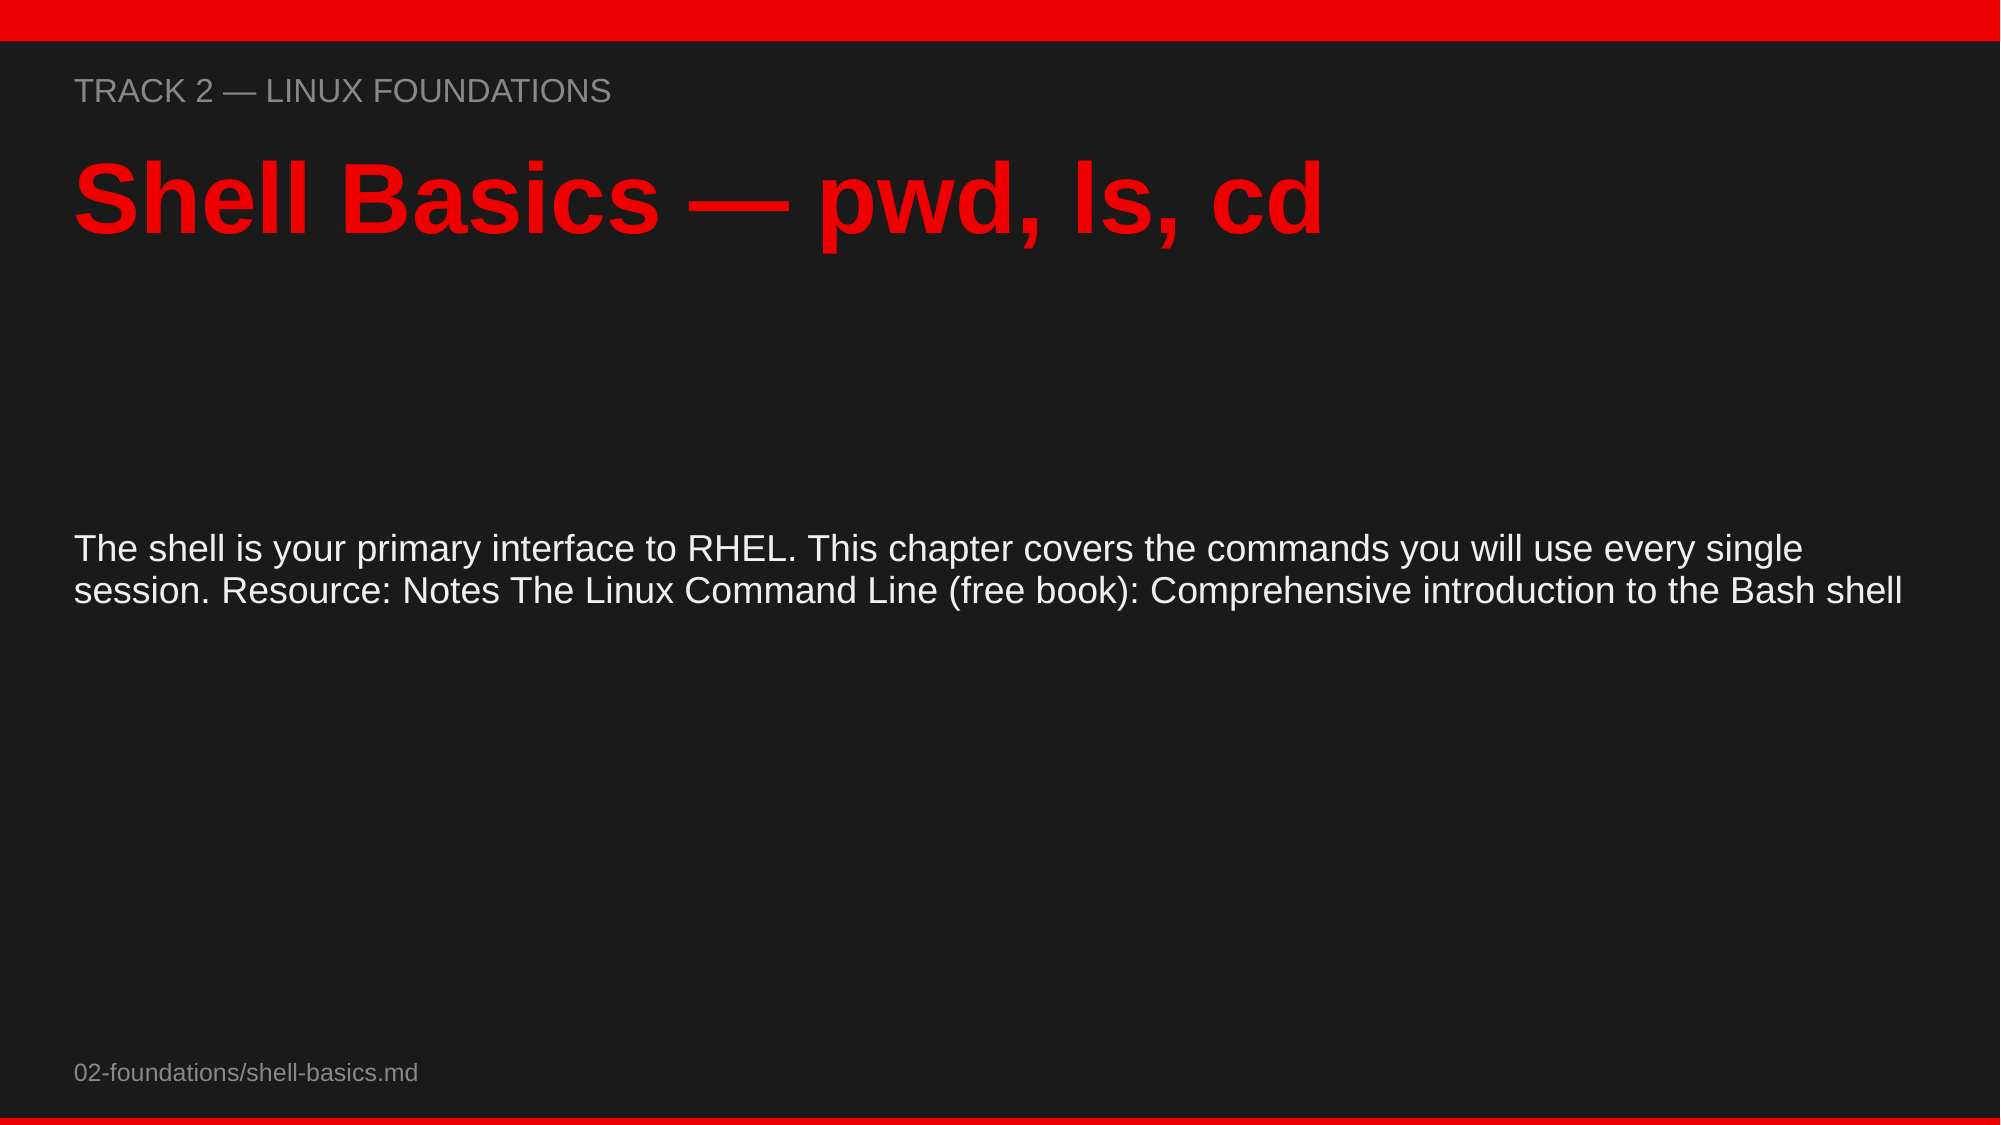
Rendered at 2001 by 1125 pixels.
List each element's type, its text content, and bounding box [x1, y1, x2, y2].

text_box 02-foundations/shell-basics.md [59, 1051, 1942, 1093]
text_box The shell is your primary interface to RHEL. This chapter covers the commands you will use every single session. Resource: Notes The Linux Command Line (free book): Comprehensive introduction to the Bash shell [59, 519, 1942, 727]
text_box Shell Basics — pwd, ls, cd [59, 135, 1942, 461]
text_box TRACK 2 — LINUX FOUNDATIONS [59, 64, 1942, 119]
text_box [0, 0, 2001, 42]
text_box [0, 1117, 2001, 1125]
